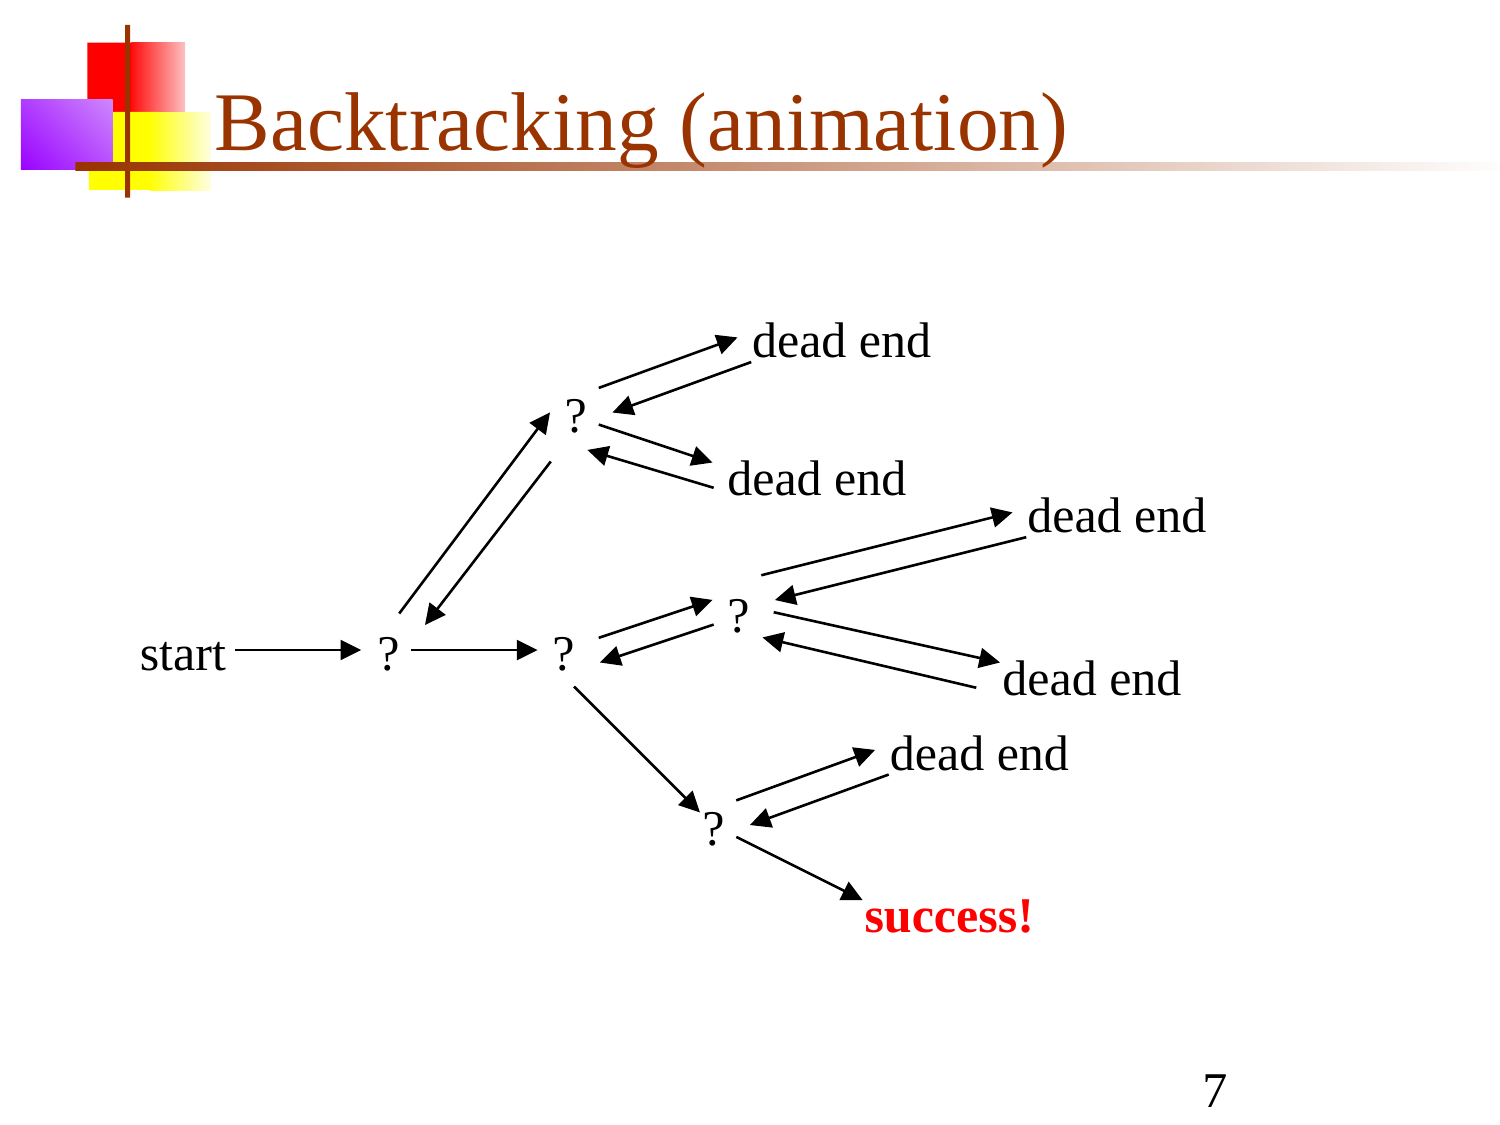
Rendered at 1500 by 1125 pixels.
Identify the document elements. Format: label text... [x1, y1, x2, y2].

text_box dead end [1012, 474, 1276, 551]
text_box ? [362, 612, 438, 688]
text_box ? [549, 374, 613, 451]
title Backtracking (animation) [199, 37, 1479, 175]
text_box ? [781, 644, 788, 651]
text_box dead end [712, 437, 976, 513]
text_box dead end [987, 637, 1251, 713]
text_box dead end [737, 299, 1000, 376]
text_box ? [537, 612, 613, 688]
text_box ? [712, 574, 788, 651]
text_box success! [849, 874, 1113, 951]
text_box dead end [874, 712, 1138, 788]
text_box ? [687, 787, 763, 863]
text_box start [125, 612, 251, 688]
